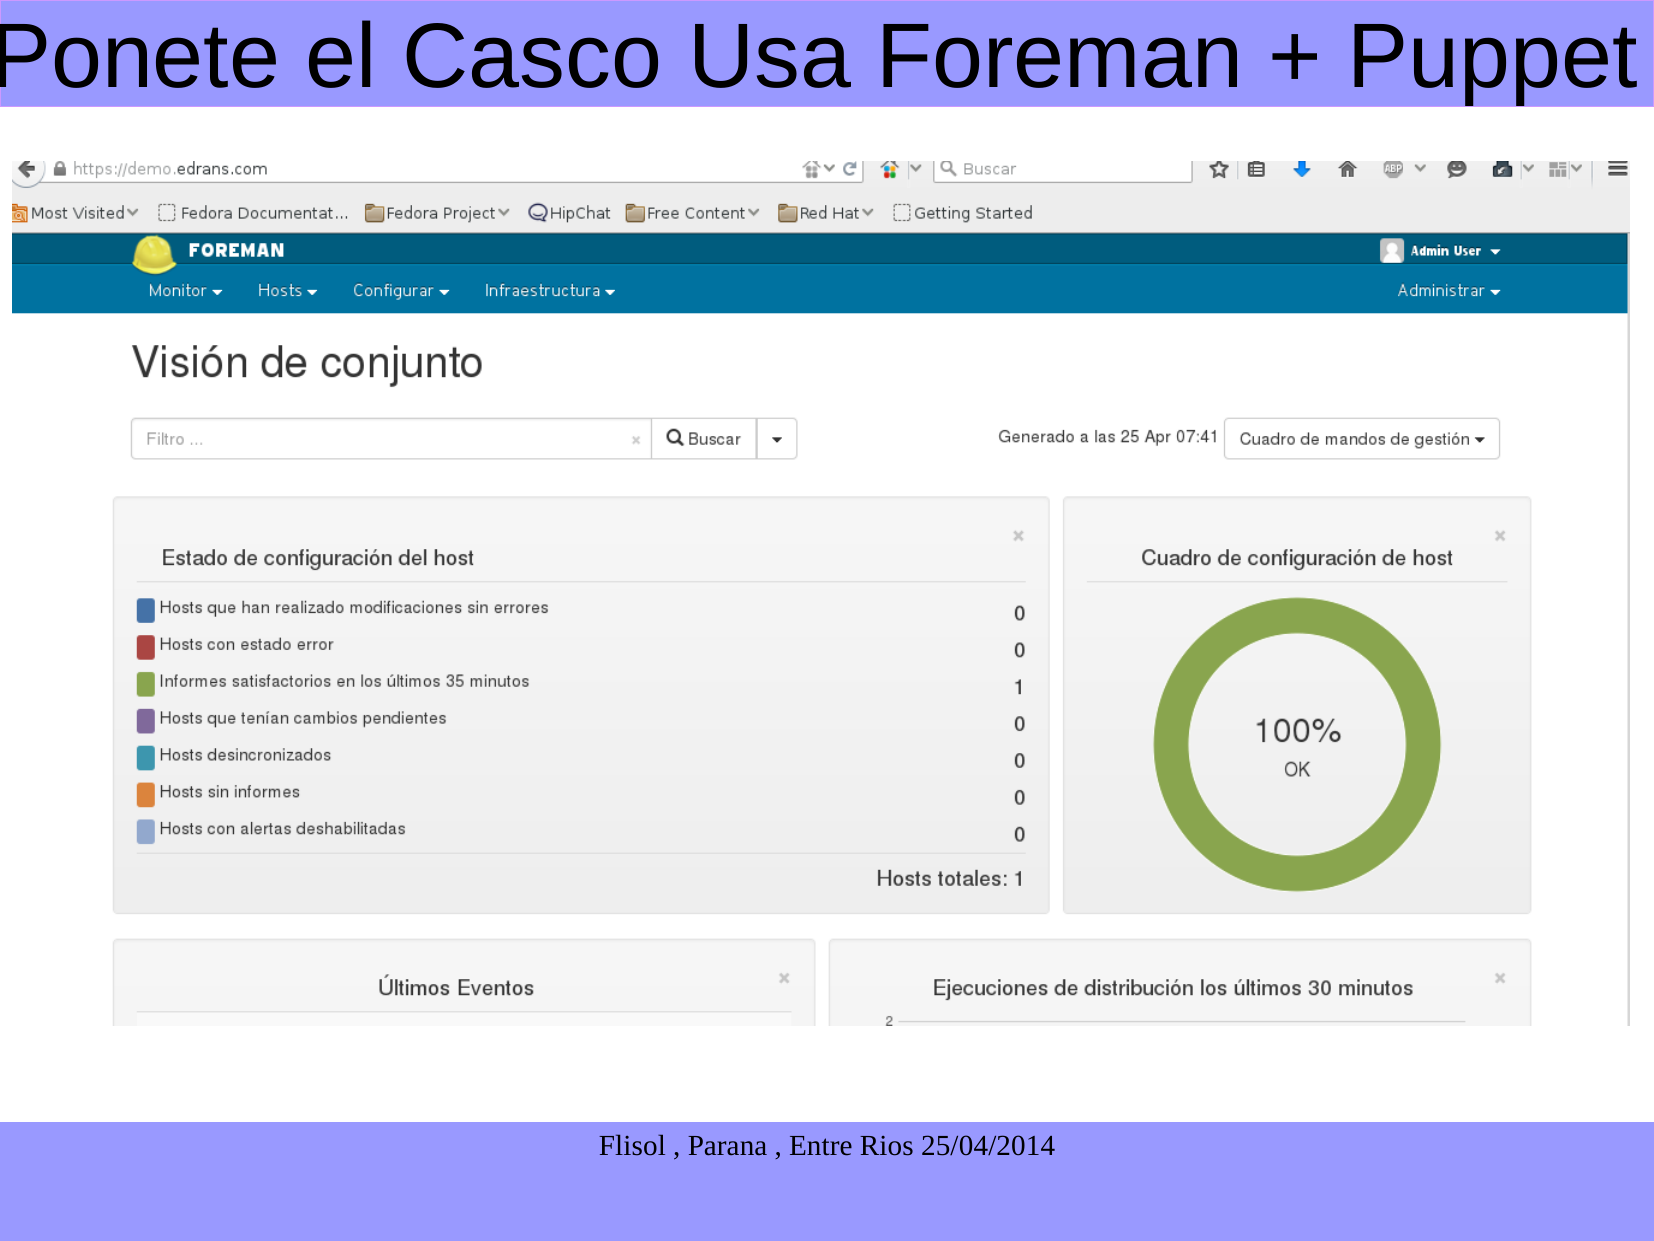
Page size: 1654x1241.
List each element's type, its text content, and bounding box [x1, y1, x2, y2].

picture [193, 288, 199, 296]
title Ponete el Casco Usa Foreman + Puppet [0, 0, 1654, 160]
picture [1412, 246, 1448, 255]
picture [202, 244, 213, 256]
picture [396, 288, 401, 299]
picture [190, 244, 199, 256]
picture [217, 244, 226, 256]
picture [366, 288, 372, 296]
picture [1472, 288, 1477, 296]
picture [242, 244, 254, 256]
picture [12, 161, 1630, 1026]
picture [1381, 239, 1404, 262]
picture [272, 244, 283, 256]
picture [522, 288, 528, 296]
picture [230, 244, 238, 256]
picture [594, 288, 599, 296]
picture [421, 288, 426, 296]
picture [257, 244, 268, 256]
picture [490, 288, 497, 295]
picture [1455, 246, 1474, 255]
